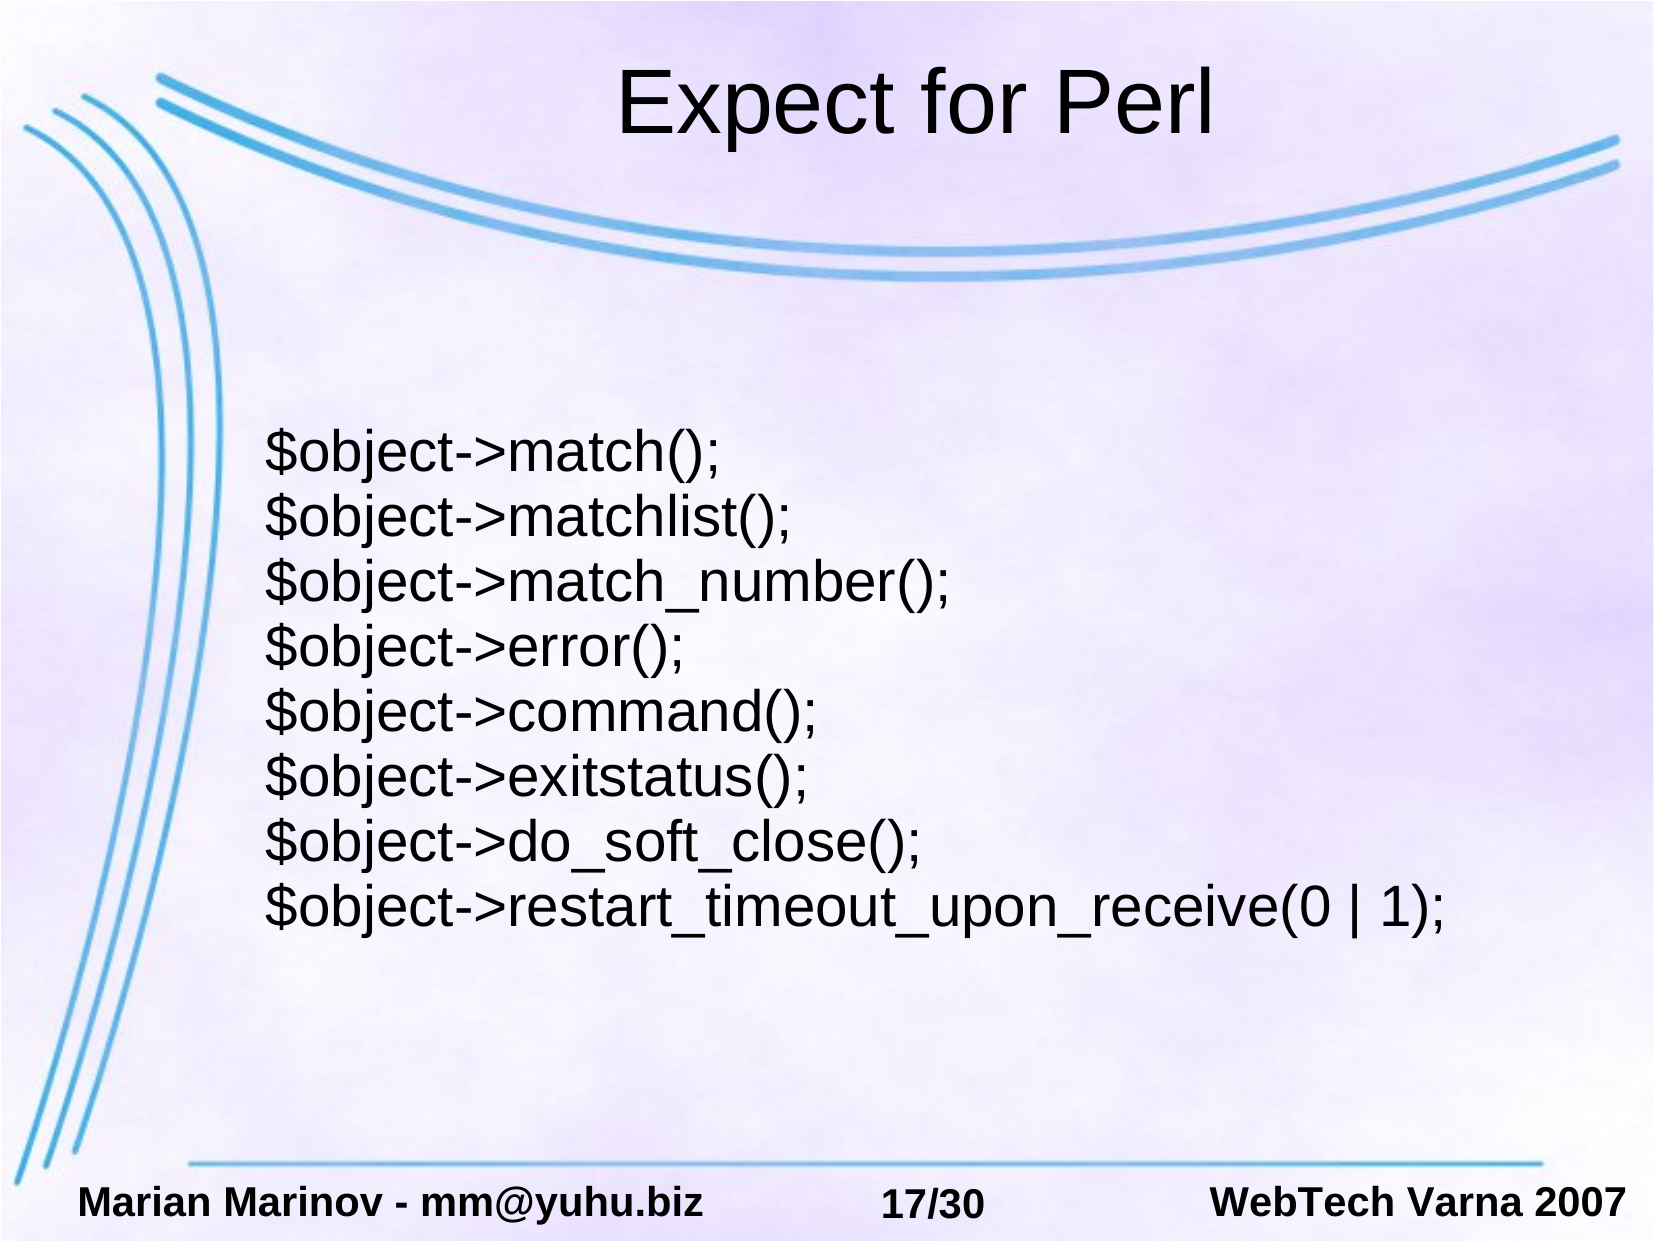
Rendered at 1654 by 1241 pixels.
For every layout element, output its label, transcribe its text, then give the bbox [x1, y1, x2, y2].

text_box 17/30 [866, 1172, 1001, 1235]
text_box Marian Marinov - mm@yuhu.biz [62, 1171, 720, 1233]
title Expect for Perl [82, 49, 1571, 257]
picture [1, 1, 1654, 302]
text_box WebTech Varna 2007 [1194, 1171, 1643, 1233]
picture [1, 1121, 1654, 1241]
subtitle $object->match(); $object->matchlist(); $object->match_number(); $object->error(); $object->command(); $object->exitstatus(); $object->do_soft_close(); $object->restart_timeout_upon_receive(0 | 1); [0, 302, 1654, 1121]
